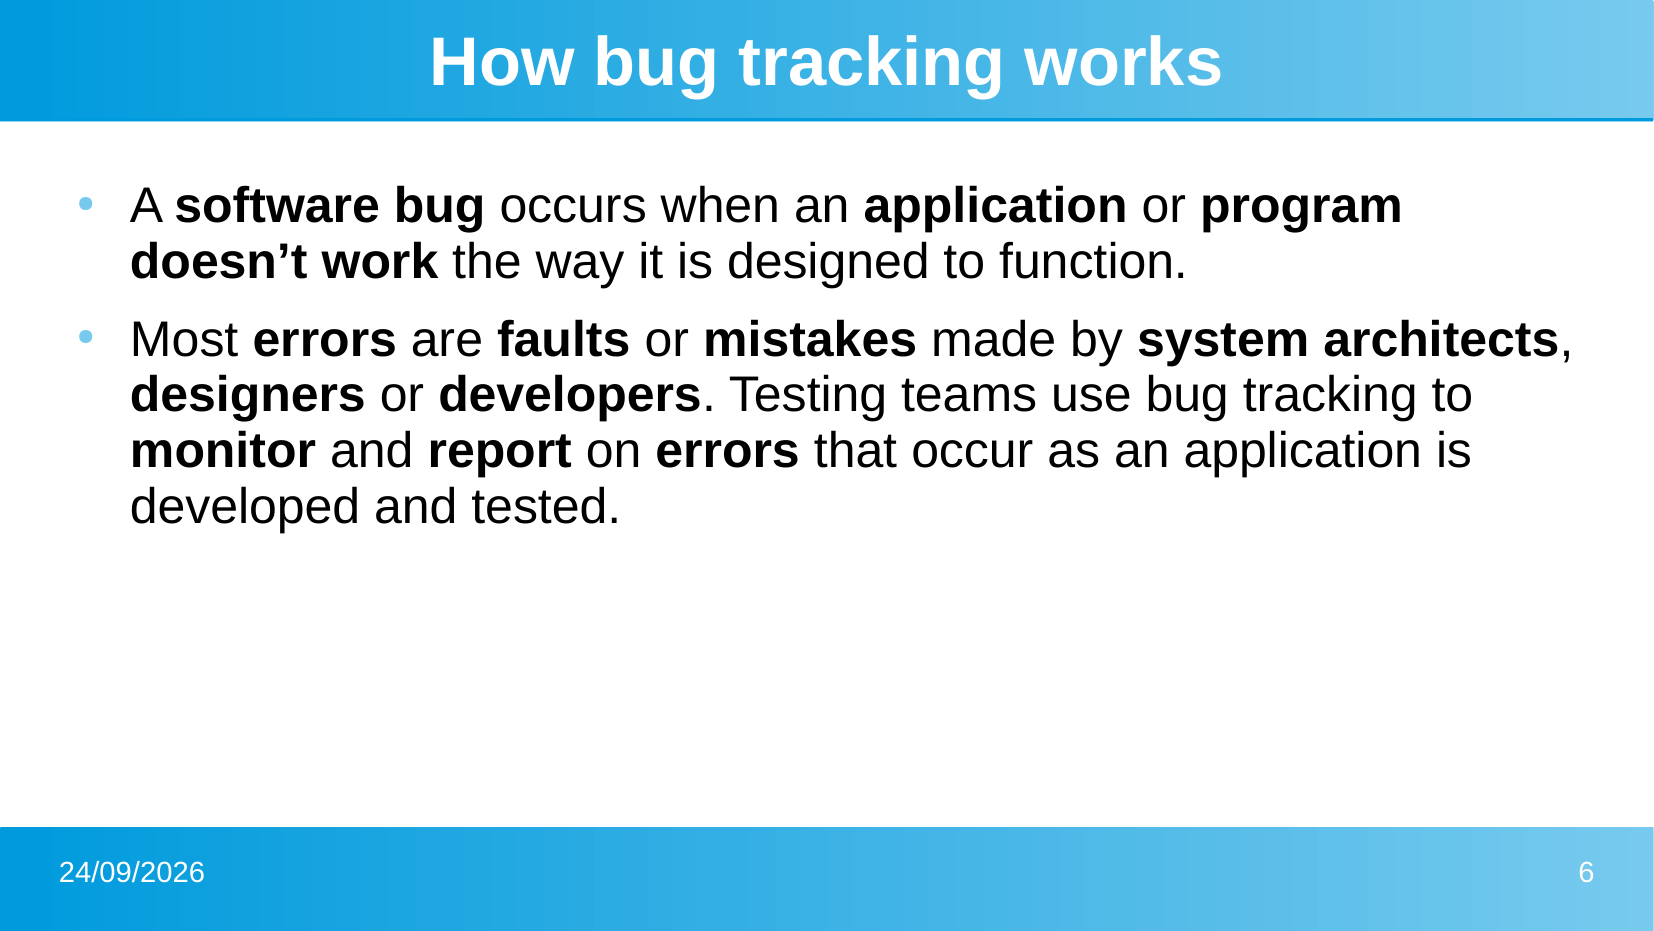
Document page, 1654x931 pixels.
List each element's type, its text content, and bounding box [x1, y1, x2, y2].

title How bug tracking works [59, 23, 1595, 177]
list A software bug occurs when an application or program doesn’t work the way it is designed to function. Most errors are faults or mistakes made by system architects, designers or developers. Testing teams use bug tracking to monitor and report on errors that occur as an application is developed and tested. [59, 177, 1595, 768]
